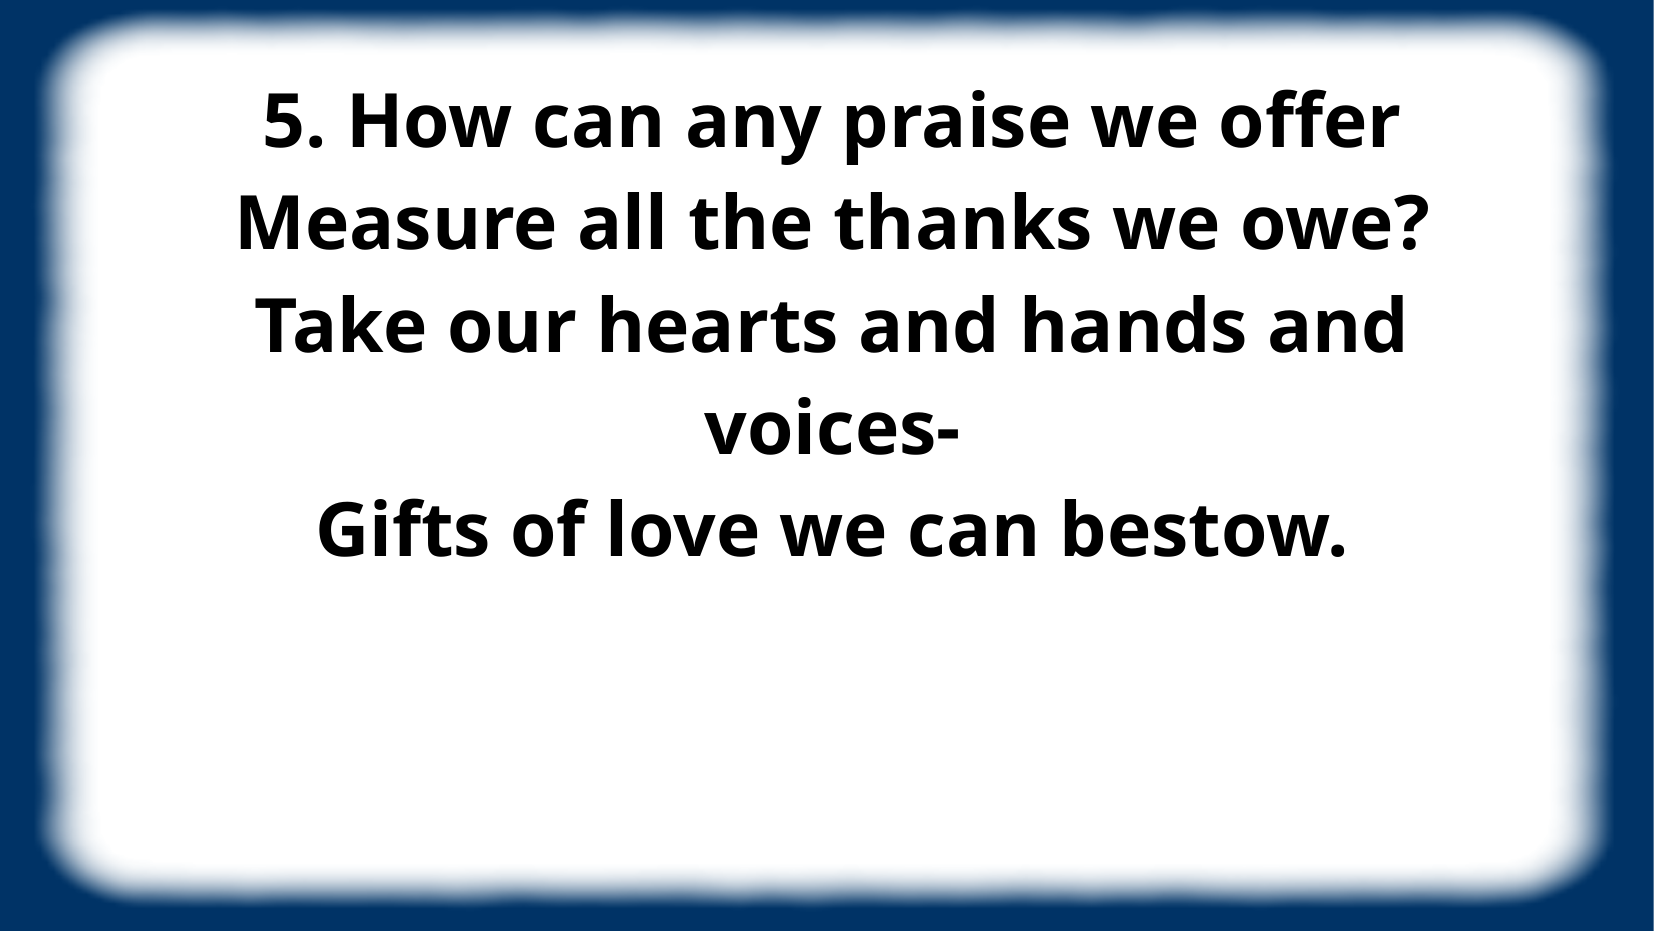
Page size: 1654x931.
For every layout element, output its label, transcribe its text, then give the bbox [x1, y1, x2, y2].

picture [0, 0, 1654, 931]
text_box 5. How can any praise we offer Measure all the thanks we owe? Take our hearts and hands and voices- Gifts of love we can bestow. [105, 60, 1561, 481]
